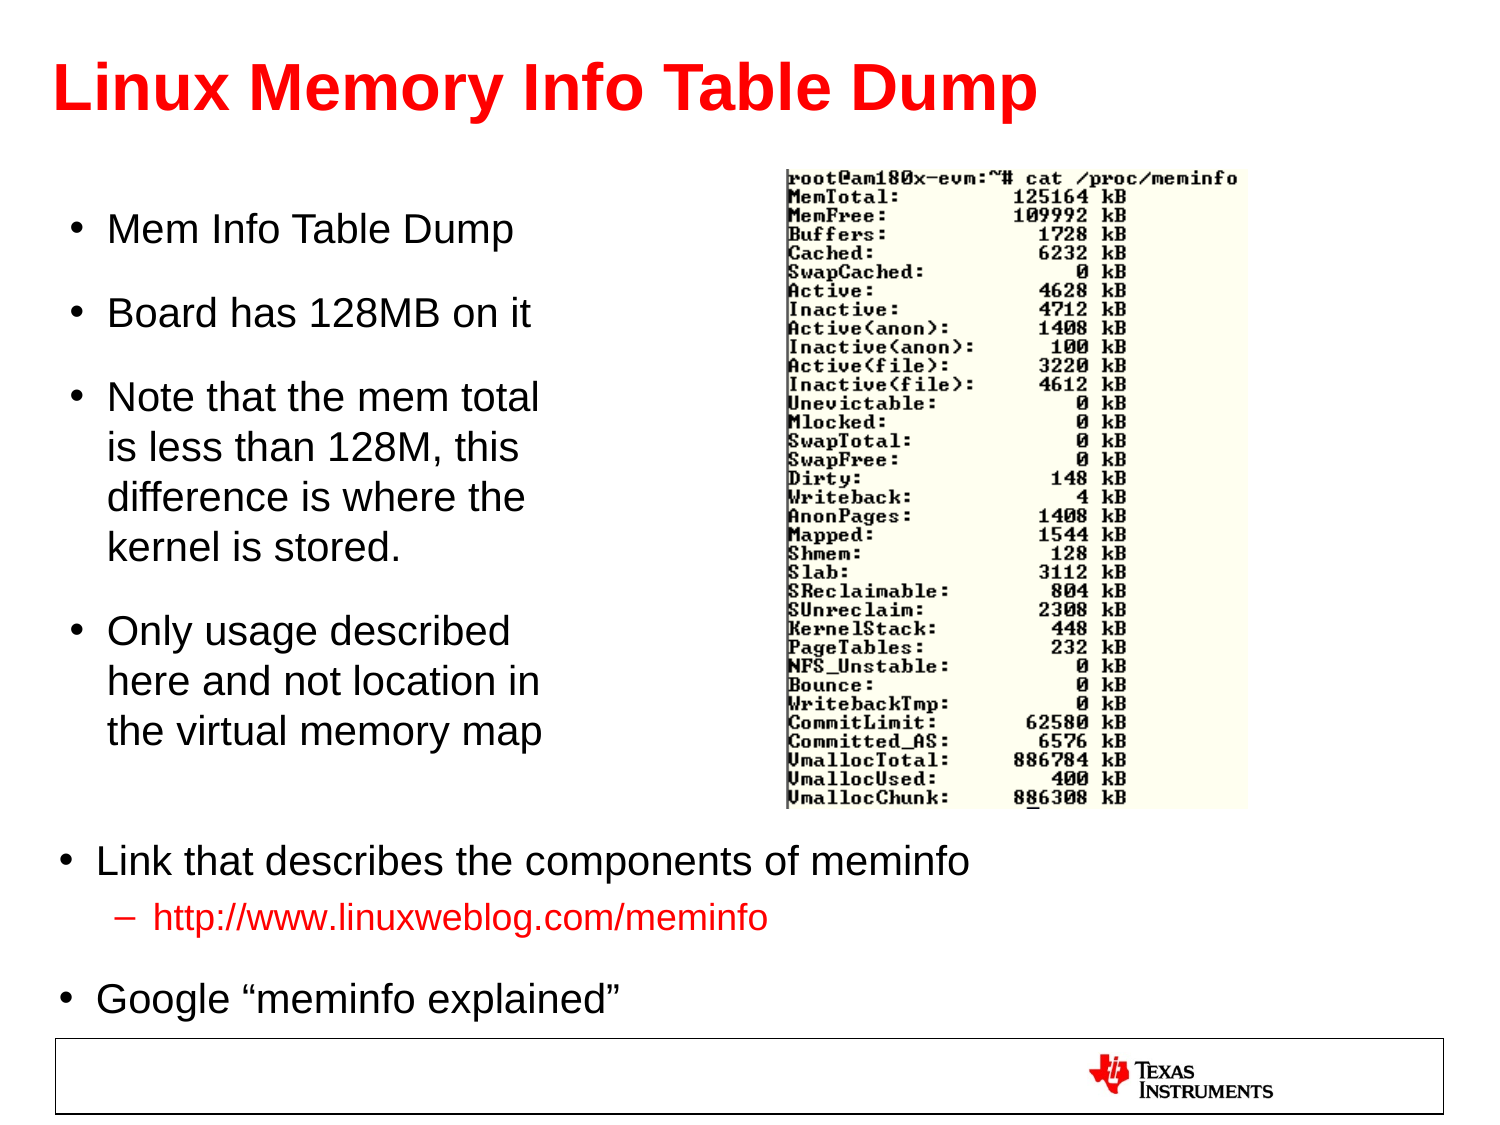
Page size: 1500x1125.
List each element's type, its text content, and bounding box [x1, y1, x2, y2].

picture [1087, 1052, 1274, 1099]
title Linux Memory Info Table Dump [37, 23, 1426, 158]
list Mem Info Table Dump Board has 128MB on it Note that the mem total is less than 128M, this difference is where the kernel is stored. Only usage described here and not location in the virtual memory map [54, 194, 564, 788]
picture [786, 169, 1248, 809]
text_box Link that describes the components of meminfo http://www.linuxweblog.com/meminfo Google “meminfo explained” [43, 826, 1157, 1014]
